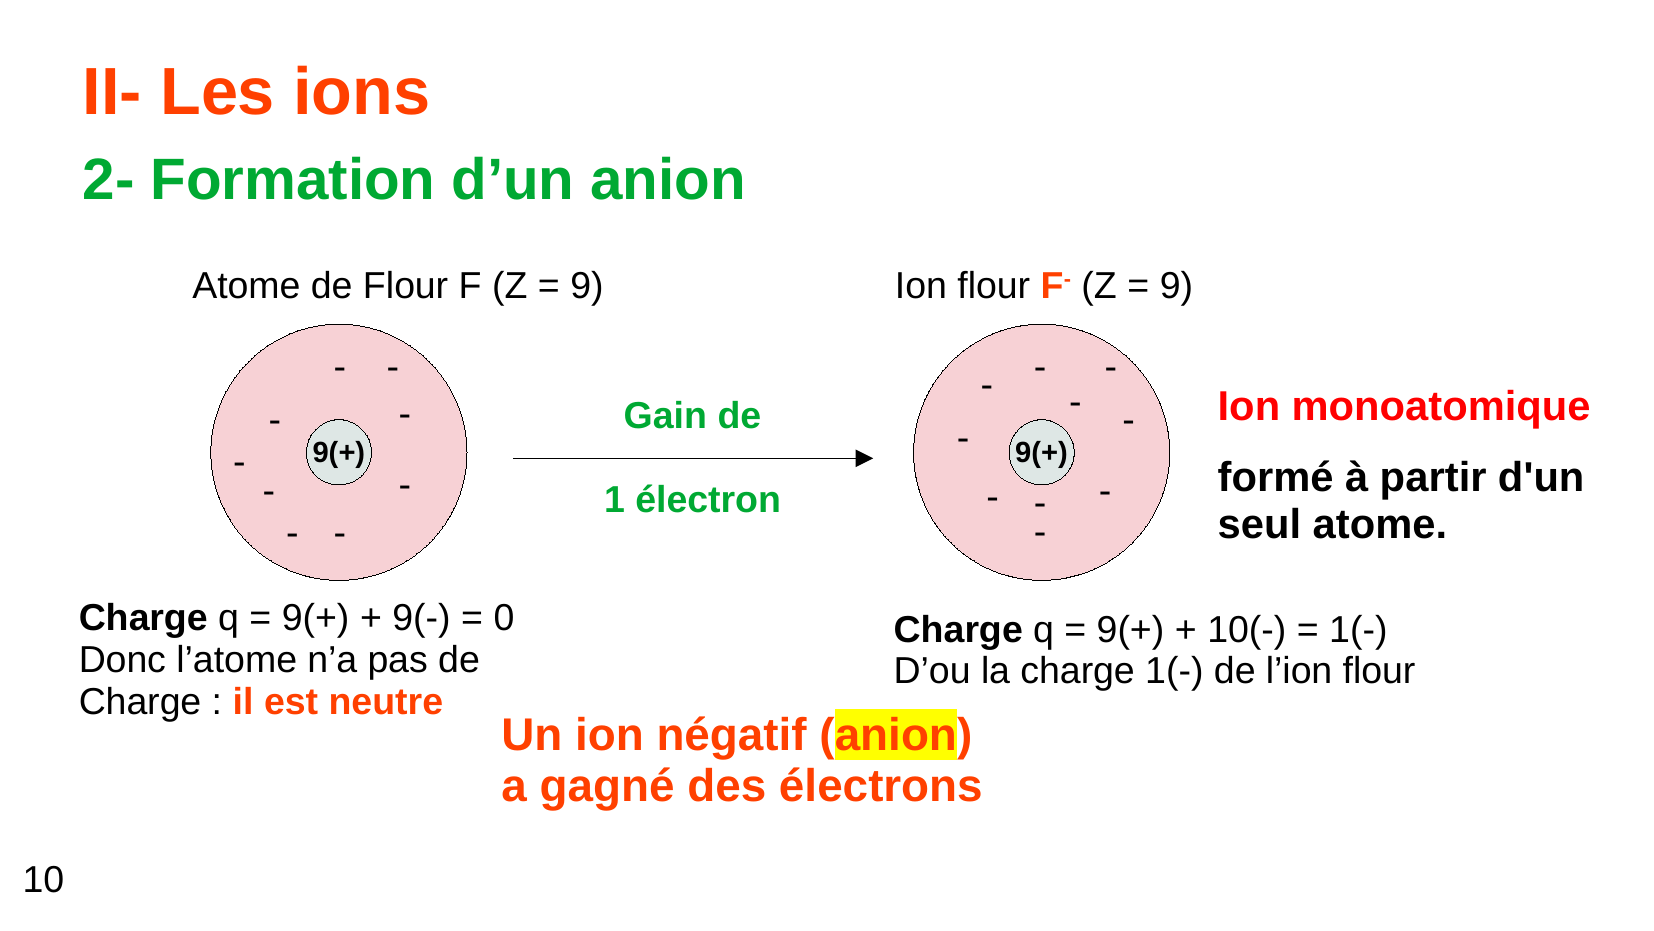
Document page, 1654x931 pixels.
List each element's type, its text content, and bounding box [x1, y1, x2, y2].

text_box - [371, 338, 415, 396]
text_box - [1018, 531, 1062, 561]
text_box - [942, 408, 985, 466]
text_box - [1018, 337, 1062, 395]
text_box - [218, 432, 261, 490]
text_box Gain de 1 électron [589, 386, 811, 528]
text_box - [971, 467, 1014, 525]
text_box - [1107, 391, 1150, 448]
text_box <number> [7, 851, 637, 922]
text_box [913, 324, 1170, 581]
text_box Atome de Flour F (Z = 9) [177, 257, 619, 314]
title II- Les ions [82, 37, 1571, 146]
text_box - [965, 355, 1008, 413]
text_box - [318, 338, 361, 396]
text_box Charge q = 9(+) + 9(-) = 0 Donc l’atome n’a pas de Charge : il est neutre [63, 588, 572, 730]
text_box - [1083, 461, 1127, 519]
text_box - [253, 391, 296, 449]
text_box - [318, 503, 361, 561]
text_box - [1054, 373, 1097, 431]
list 2- Formation d’un anion [82, 146, 1571, 241]
text_box Ion flour F- (Z = 9) [880, 257, 1209, 314]
text_box - [383, 456, 426, 514]
text_box - [1018, 473, 1062, 531]
text_box - [1089, 337, 1132, 395]
text_box 9(+) [297, 428, 381, 477]
text_box Charge q = 9(+) + 10(-) = 1(-) D’ou la charge 1(-) de l’ion flour [878, 600, 1521, 700]
text_box - [383, 385, 426, 443]
text_box - [247, 462, 291, 520]
text_box [210, 324, 468, 581]
text_box - [271, 503, 314, 561]
text_box 9(+) [1000, 428, 1083, 477]
text_box Un ion négatif (anion) a gagné des électrons [486, 701, 1023, 819]
text_box Ion monoatomique formé à partir d'un seul atome. [1202, 375, 1634, 556]
